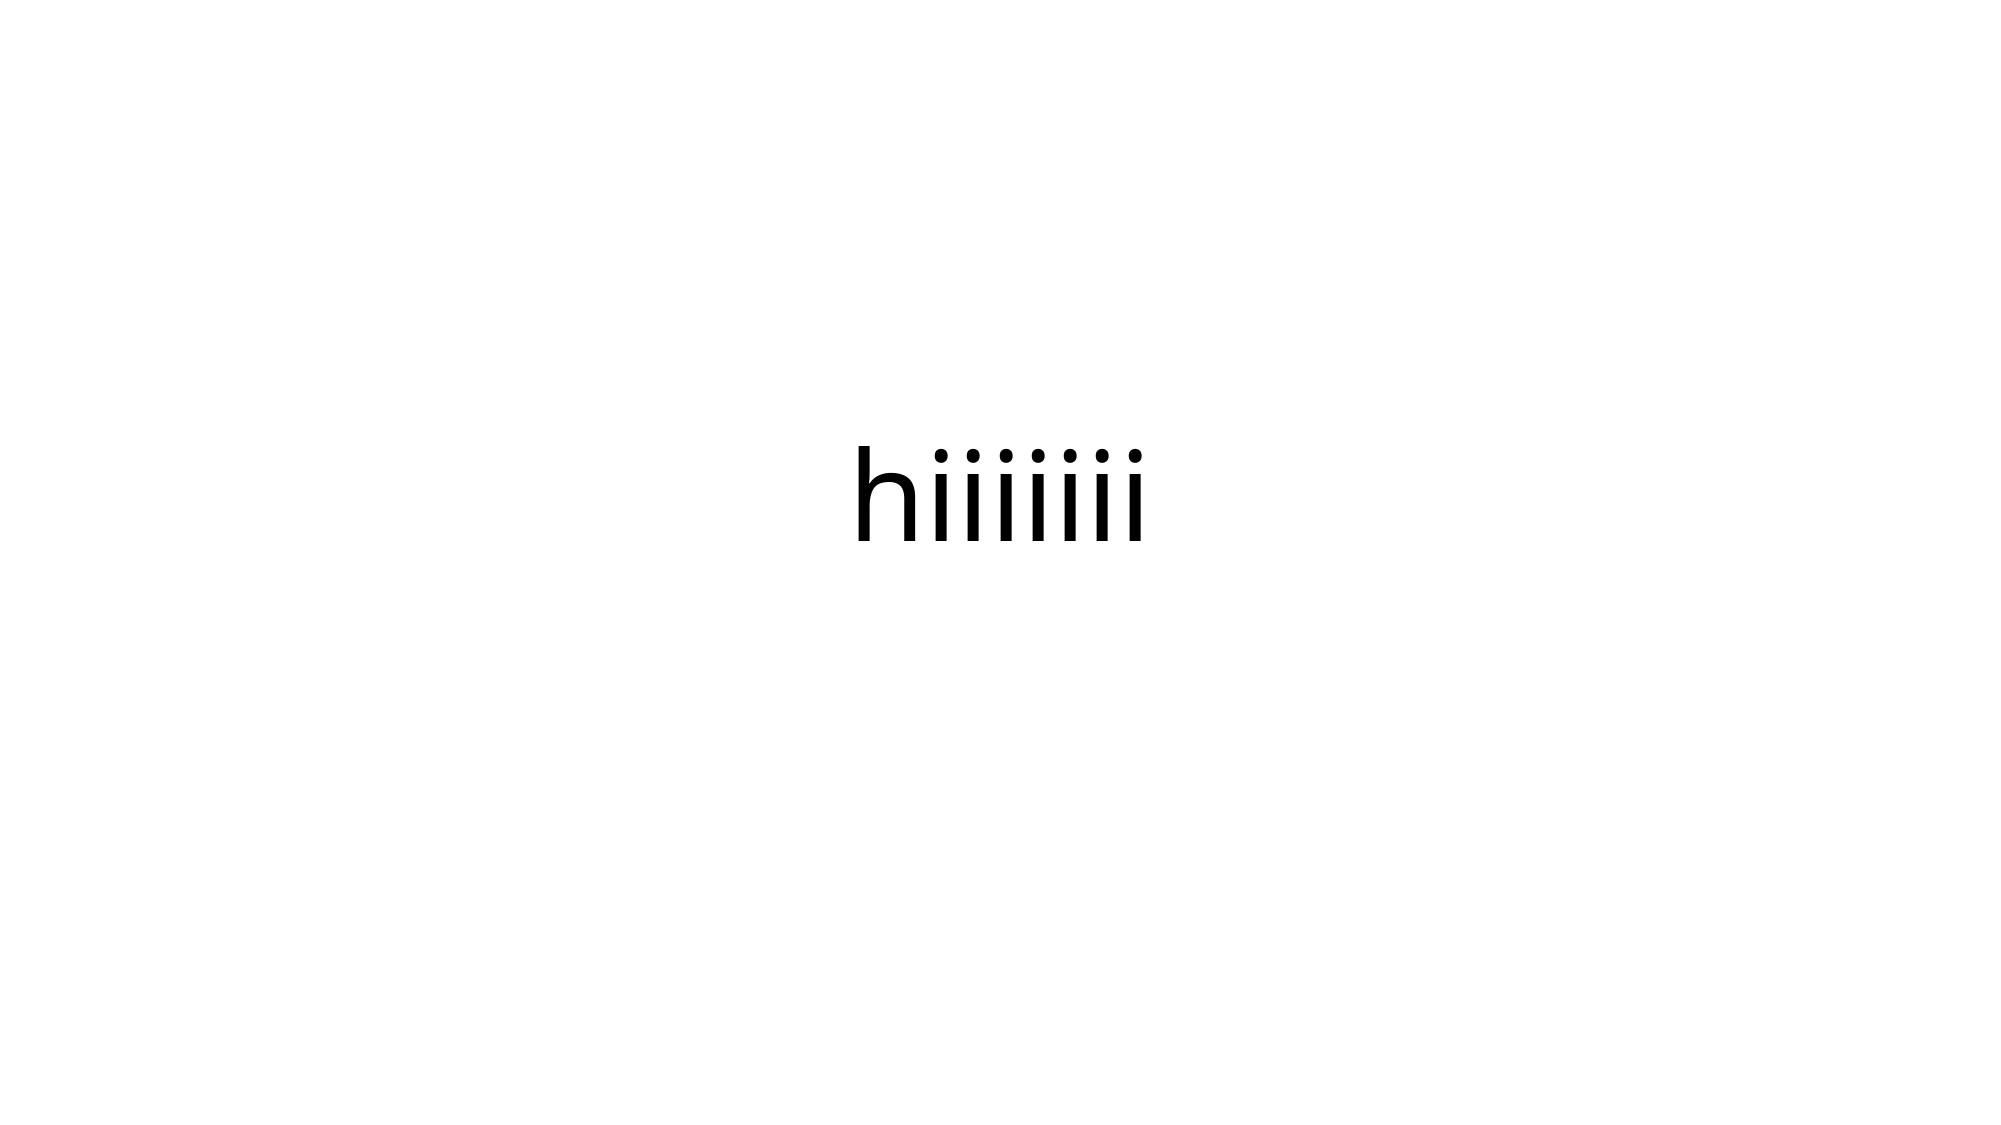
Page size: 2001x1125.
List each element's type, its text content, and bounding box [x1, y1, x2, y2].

title hiiiiiii [249, 184, 1750, 576]
